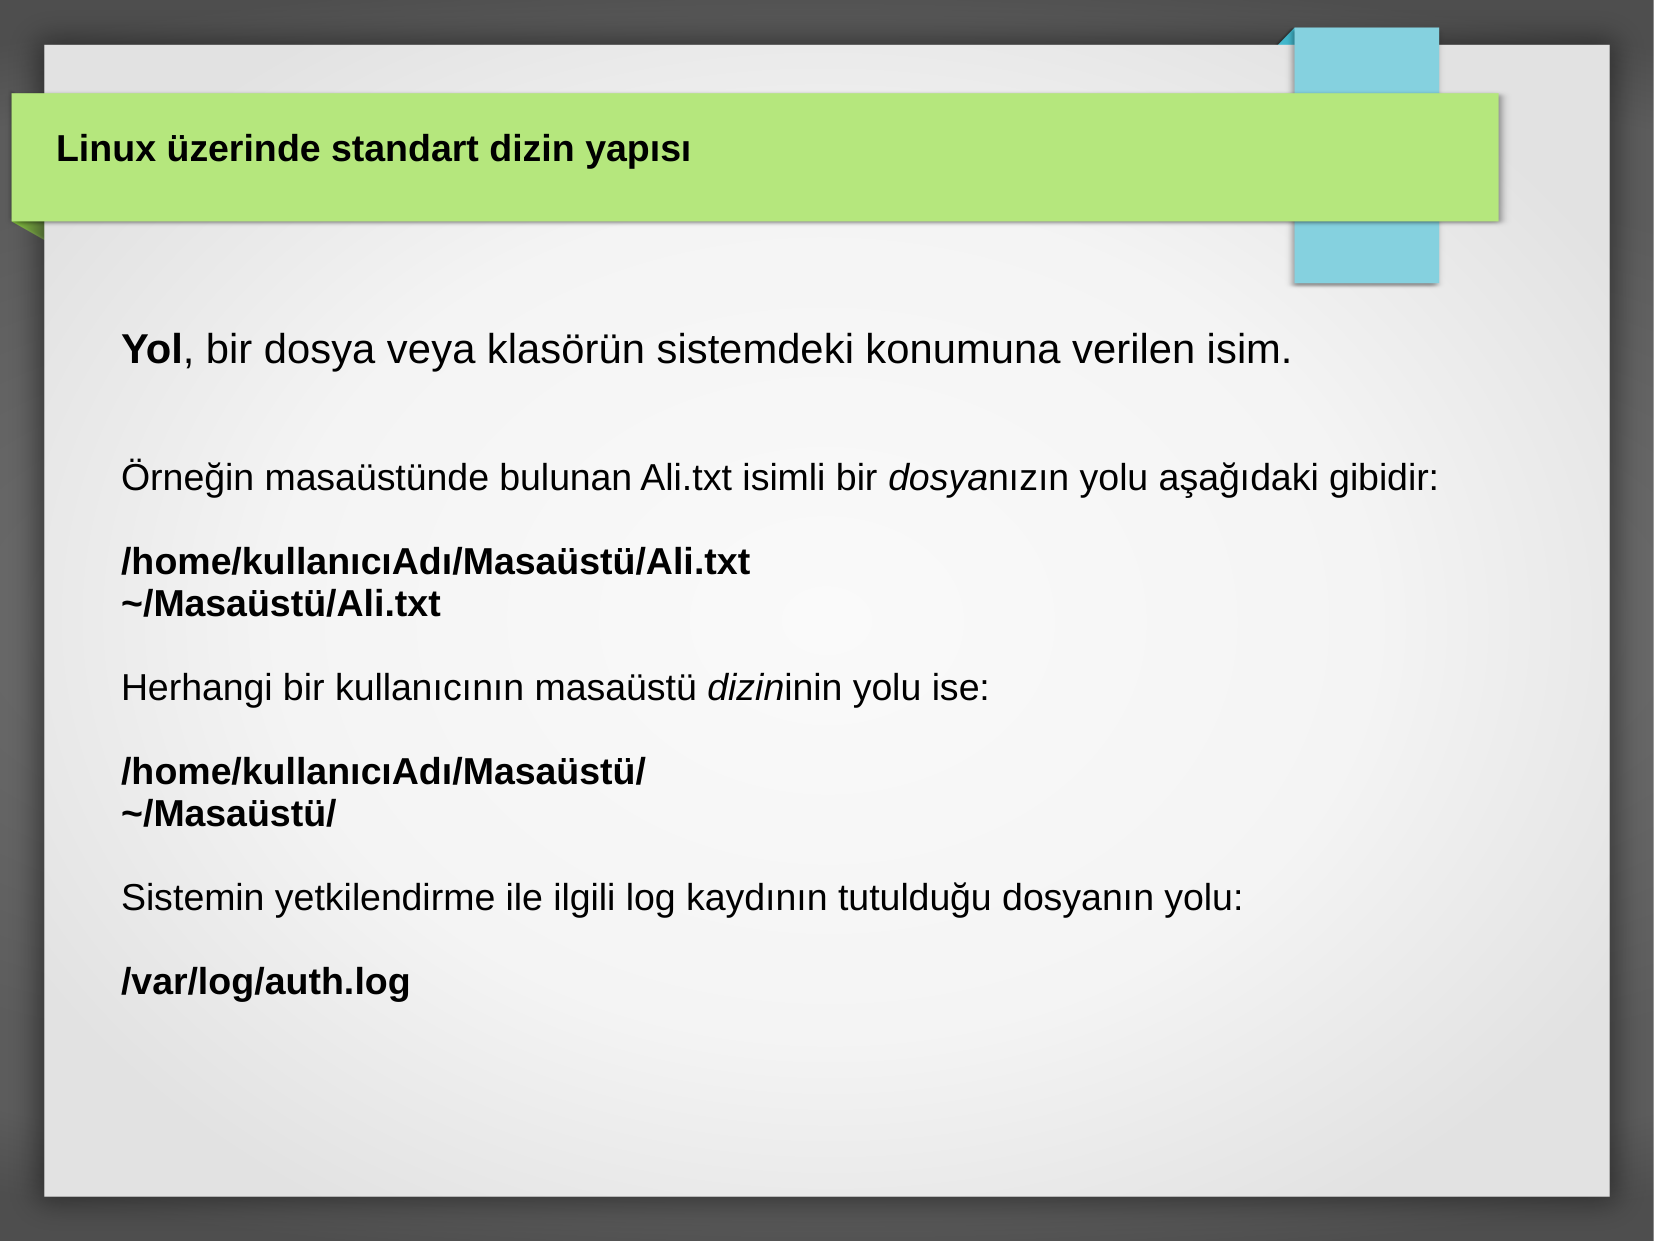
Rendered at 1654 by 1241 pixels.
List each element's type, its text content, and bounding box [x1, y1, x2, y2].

text_box Yol, bir dosya veya klasörün sistemdeki konumuna verilen isim. Örneğin masaüstünde bulunan Ali.txt isimli bir dosyanızın yolu aşağıdaki gibidir: /home/kullanıcıAdı/Masaüstü/Ali.txt ~/Masaüstü/Ali.txt Herhangi bir kullanıcının masaüstü dizininin yolu ise: /home/kullanıcıAdı/Masaüstü/ ~/Masaüstü/ Sistemin yetkilendirme ile ilgili log kaydının tutulduğu dosyanın yolu: /var/log/auth.log [106, 318, 1577, 1011]
picture [0, 0, 1654, 1241]
text_box Linux üzerinde standart dizin yapısı [41, 120, 1134, 220]
